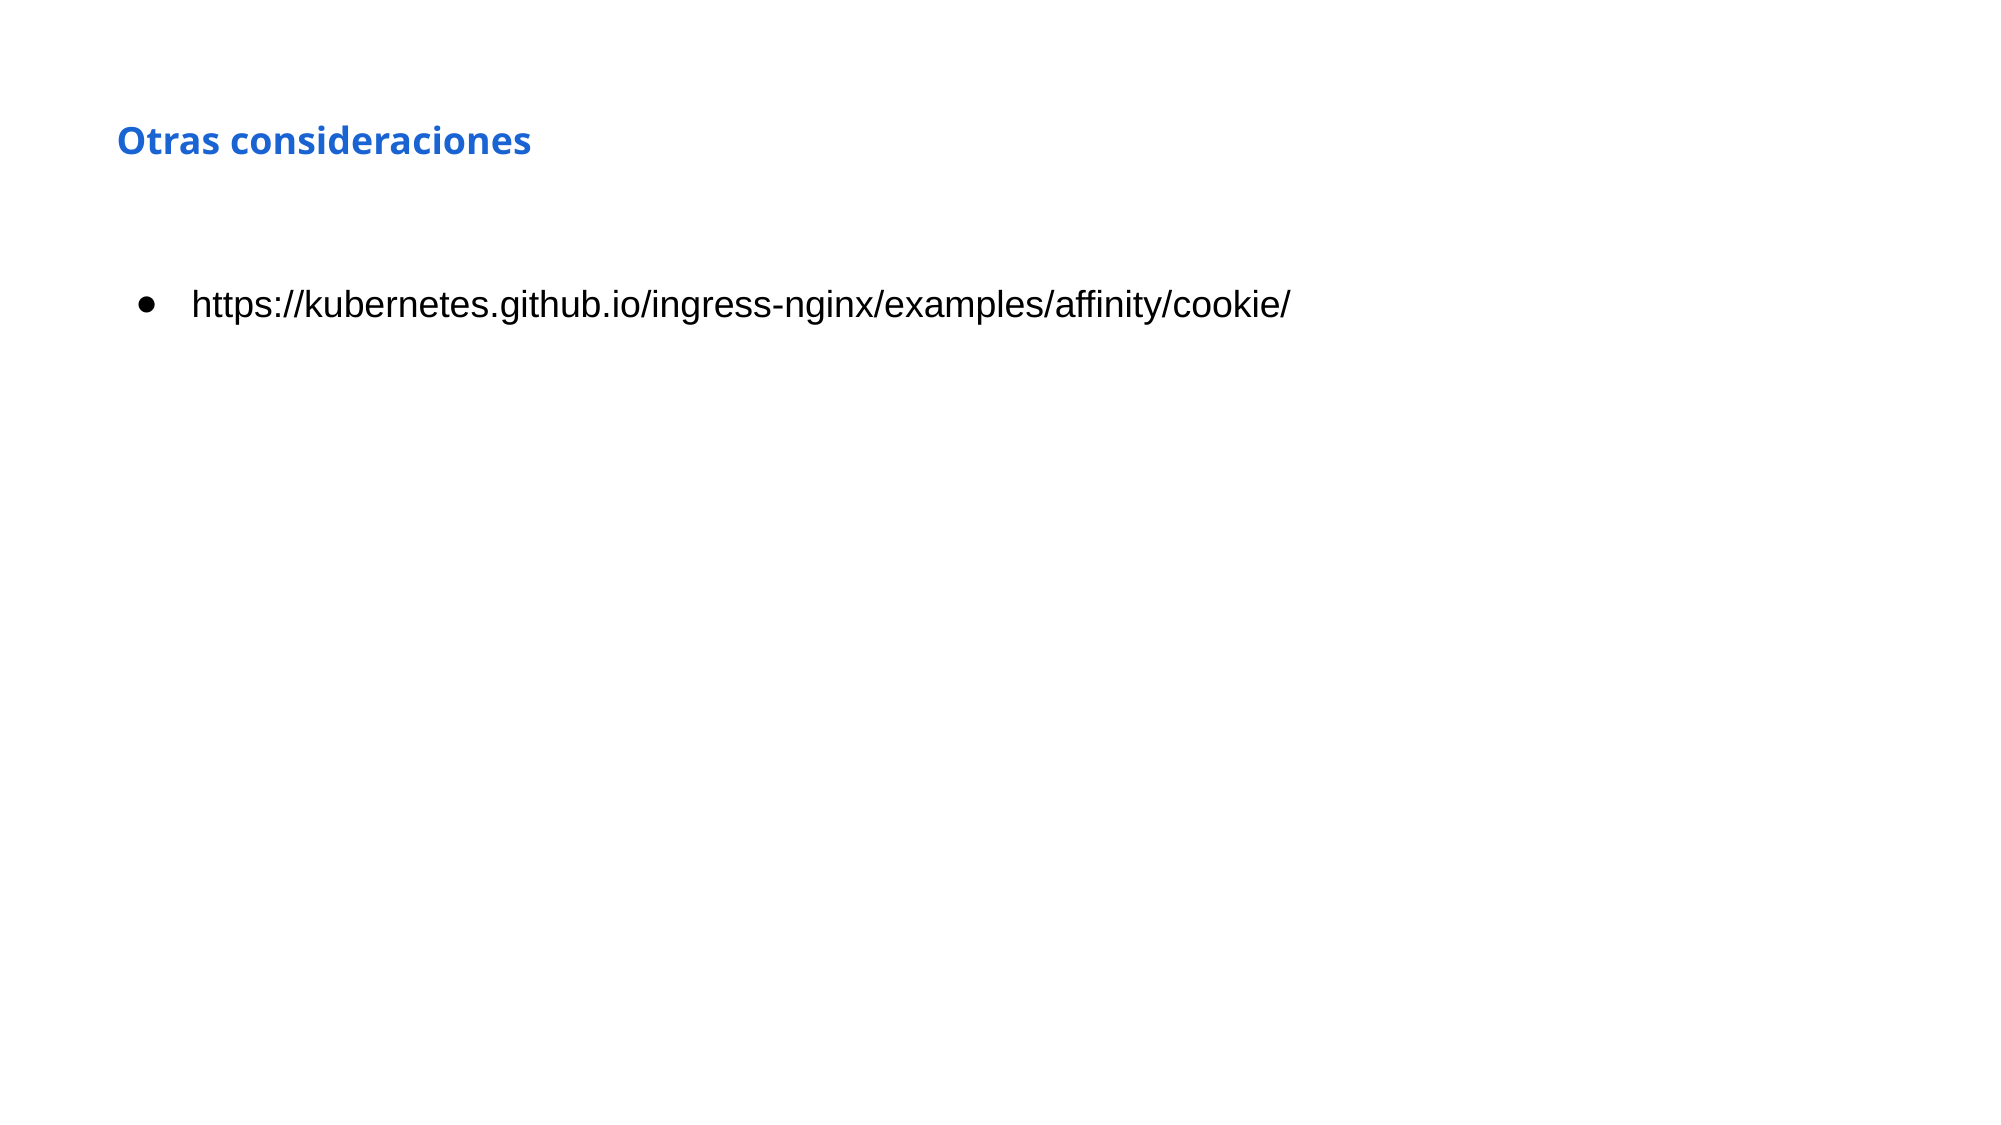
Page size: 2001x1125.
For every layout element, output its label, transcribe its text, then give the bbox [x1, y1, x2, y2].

text_box Otras consideraciones [101, 110, 721, 170]
text_box https://kubernetes.github.io/ingress-nginx/examples/affinity/cookie/ [101, 195, 1977, 408]
